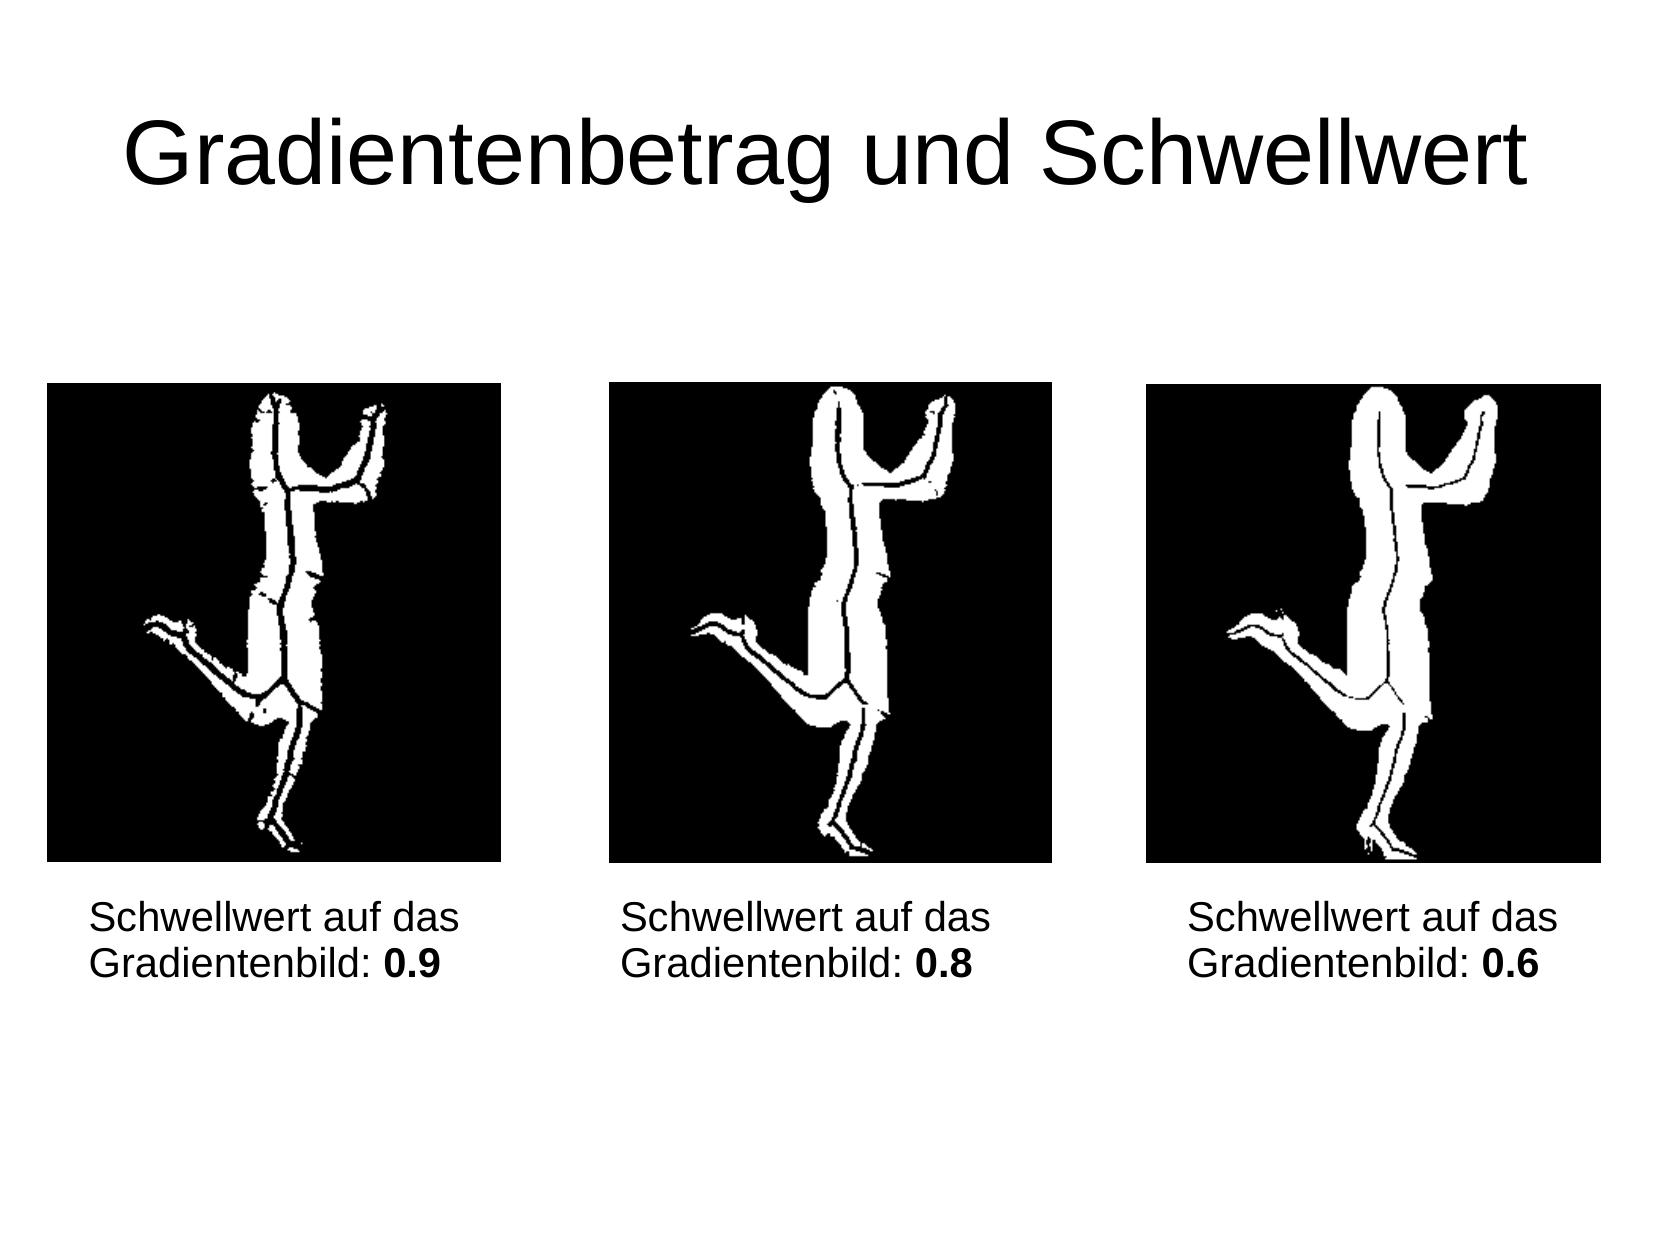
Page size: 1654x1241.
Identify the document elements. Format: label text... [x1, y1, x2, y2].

text_box Schwellwert auf das Gradientenbild: 0.9 [70, 883, 485, 998]
title Gradientenbetrag und Schwellwert [82, 49, 1571, 257]
picture [47, 383, 501, 862]
picture [609, 382, 1052, 863]
picture [1146, 384, 1601, 863]
text_box Schwellwert auf das Gradientenbild: 0.8 [602, 883, 1052, 998]
text_box Schwellwert auf das Gradientenbild: 0.6 [1169, 883, 1595, 998]
